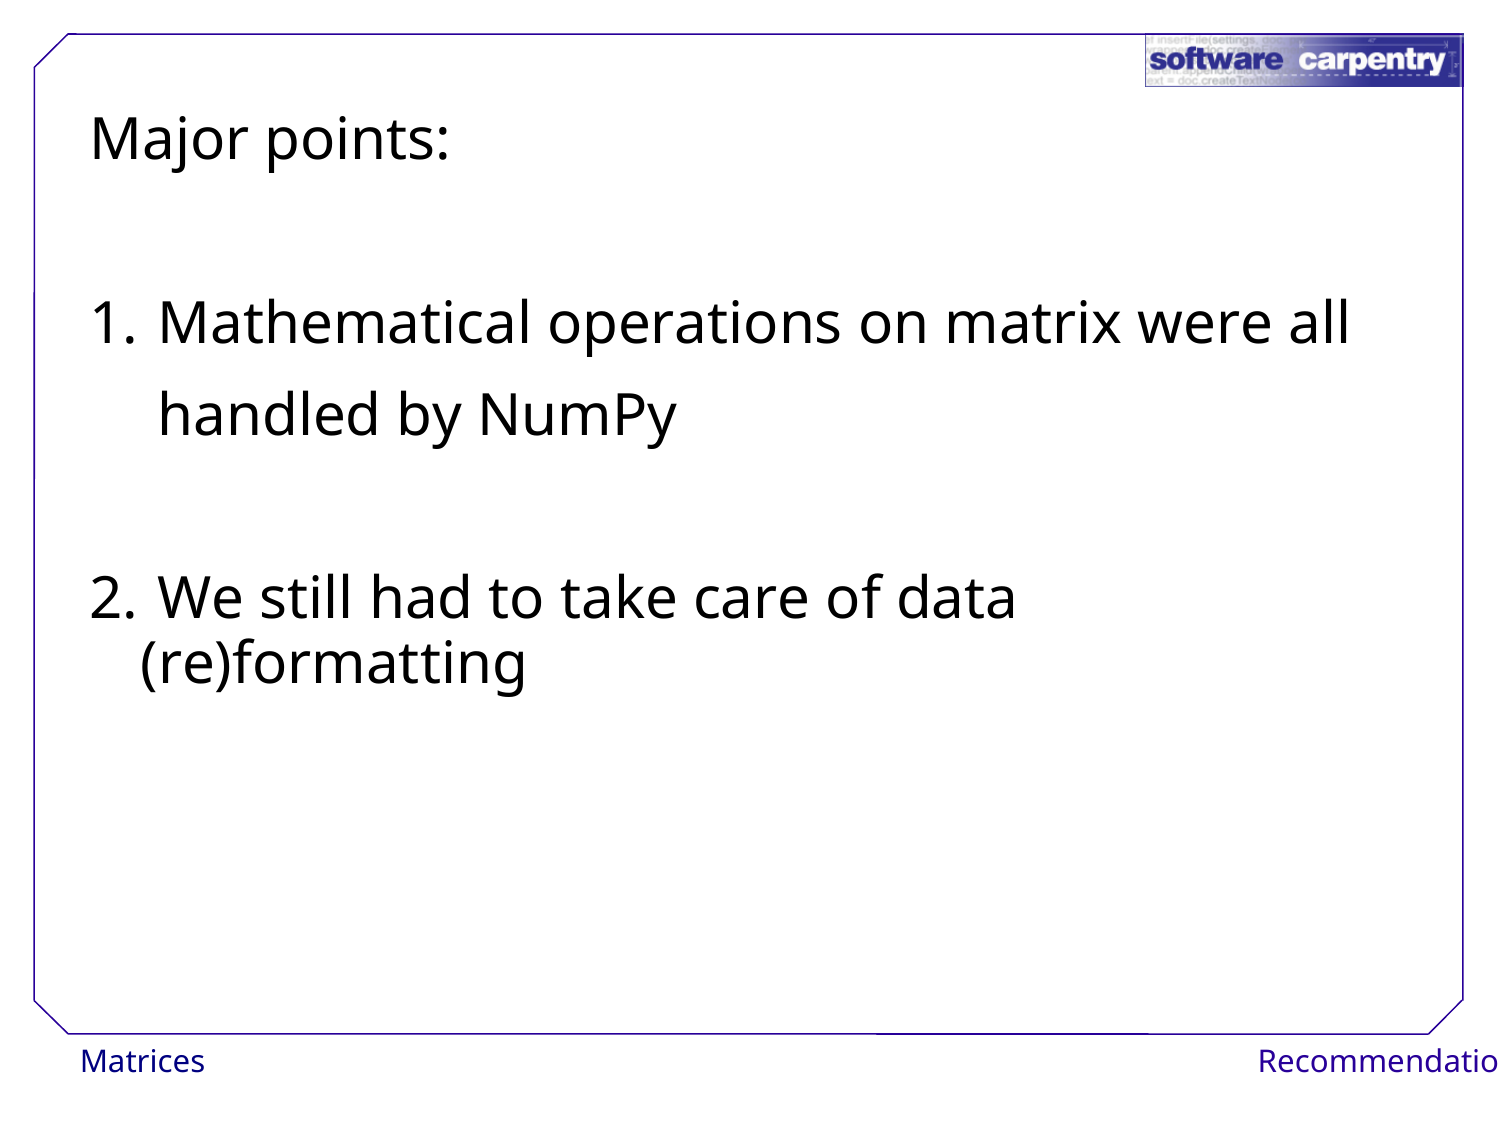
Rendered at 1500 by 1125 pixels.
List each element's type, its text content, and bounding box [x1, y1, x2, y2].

picture [1145, 33, 1464, 87]
list Major points: 1. Mathematical operations on matrix were all handled by NumPy 2. We still had to take care of data (re)formatting [75, 99, 1426, 1001]
